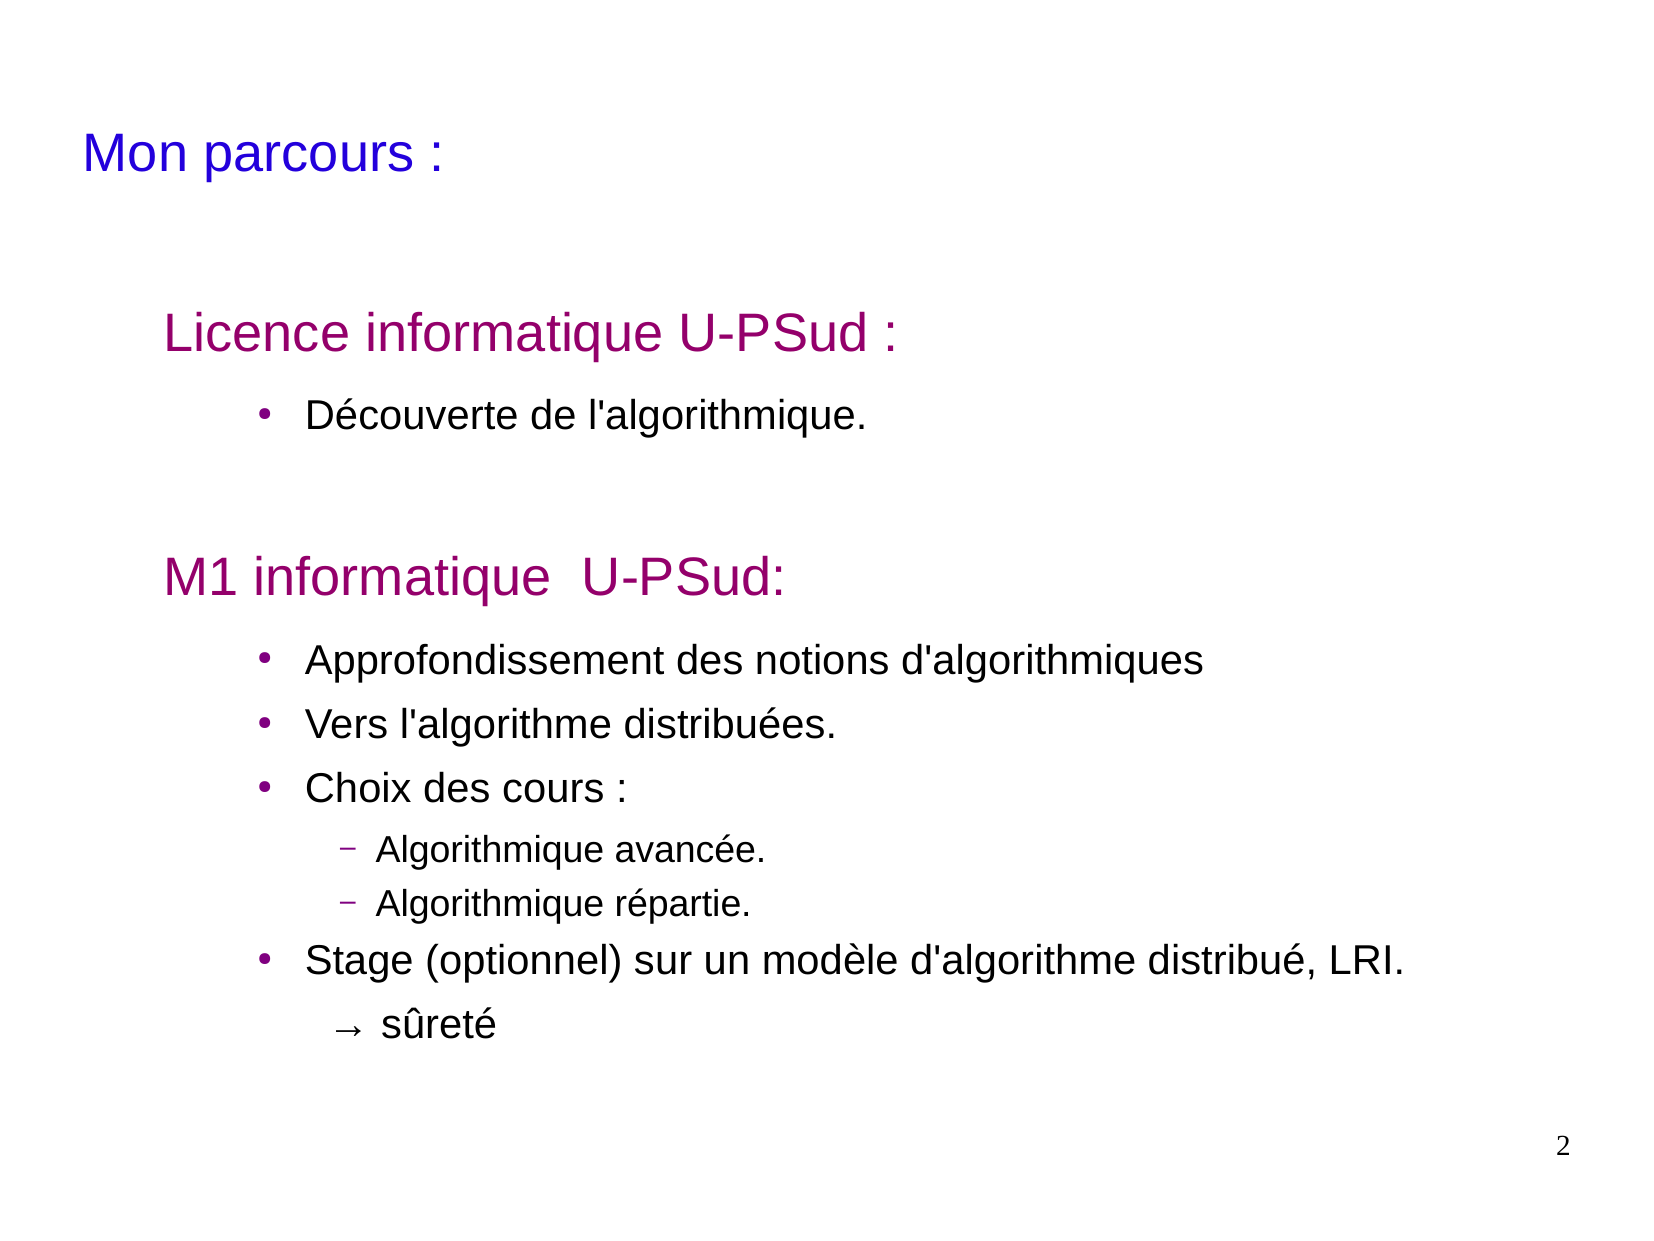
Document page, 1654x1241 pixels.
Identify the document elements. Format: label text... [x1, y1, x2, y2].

title Mon parcours : [82, 49, 1571, 257]
list Licence informatique U-PSud : Découverte de l'algorithmique. M1 informatique U-PSud: Approfondissement des notions d'algorithmiques Vers l'algorithme distribuées. Choix des cours : Algorithmique avancée. Algorithmique répartie. Stage (optionnel) sur un modèle d'algorithme distribué, LRI. → sûreté [92, 302, 1548, 1087]
